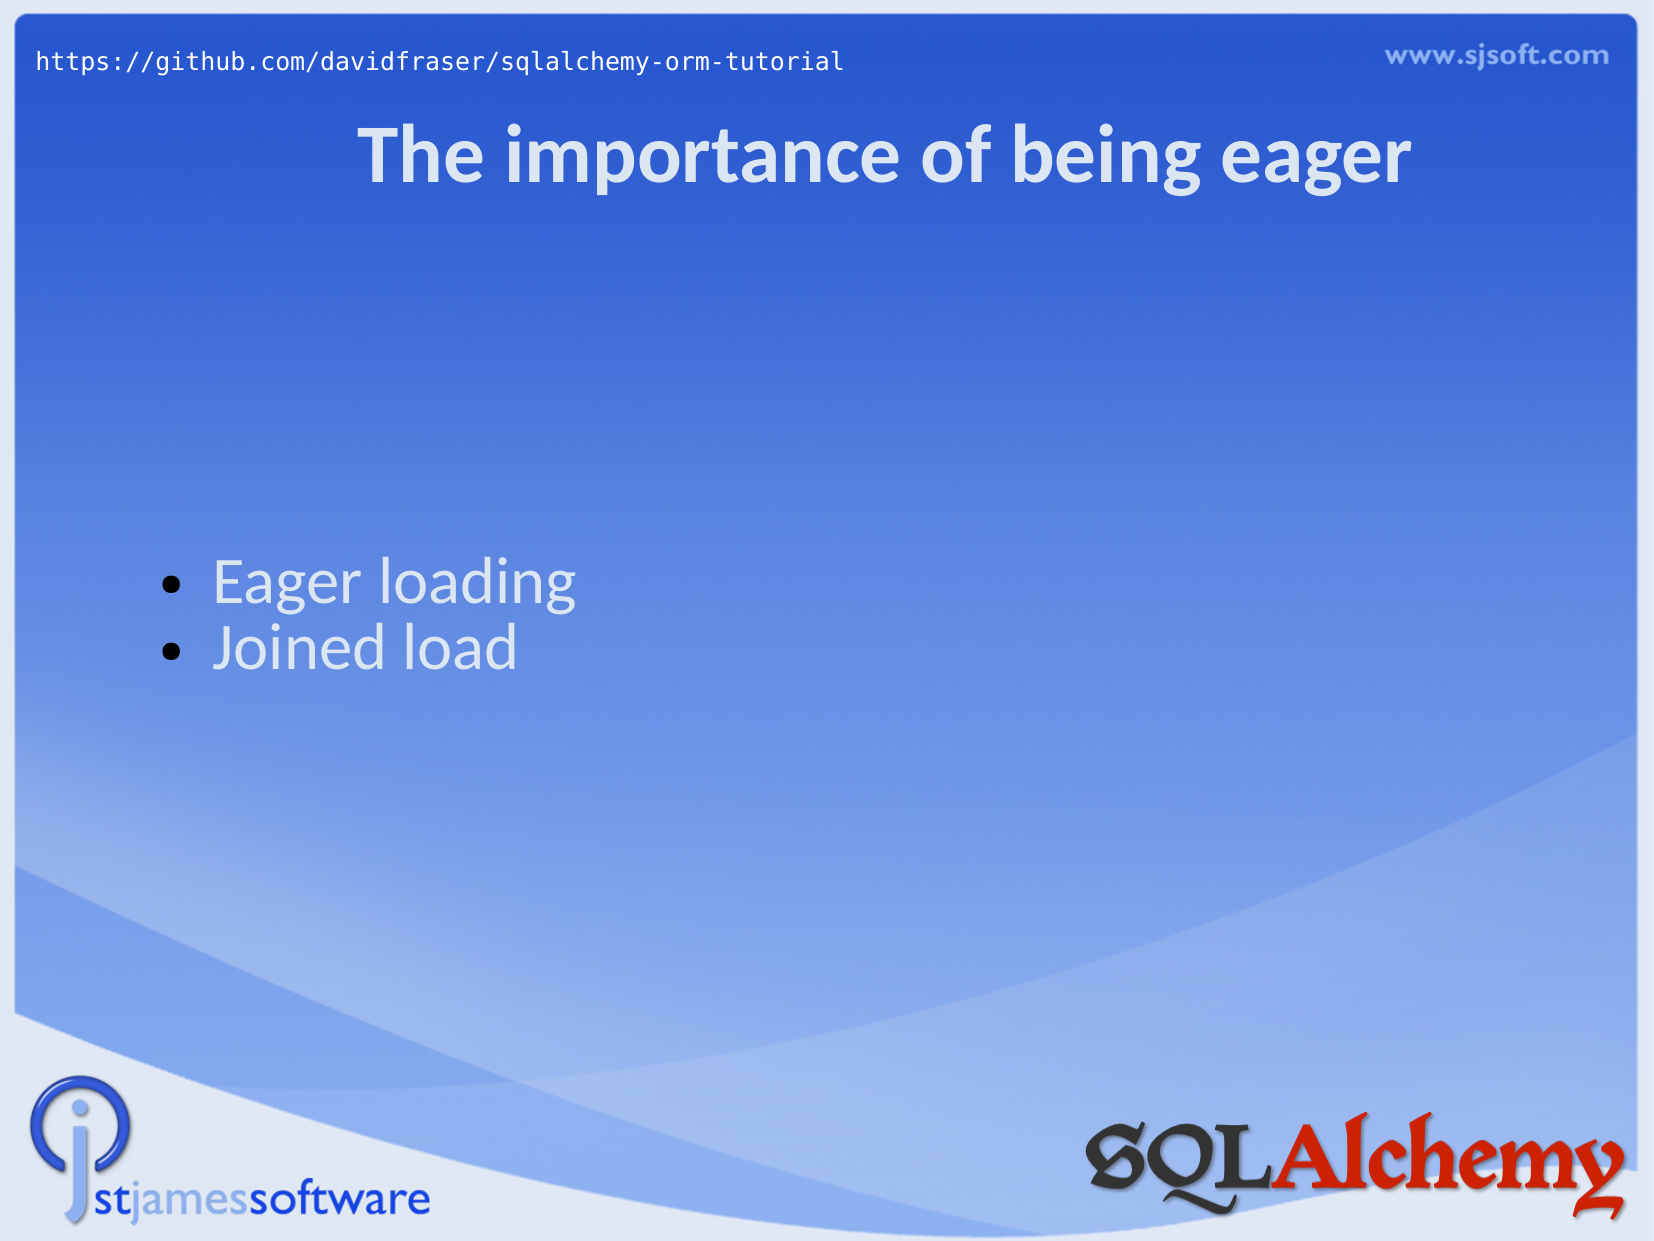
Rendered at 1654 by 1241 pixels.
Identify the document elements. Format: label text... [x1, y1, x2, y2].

title The importance of being eager [141, 111, 1630, 213]
picture [0, 0, 1654, 1241]
subtitle Eager loading Joined load [141, 538, 1630, 702]
